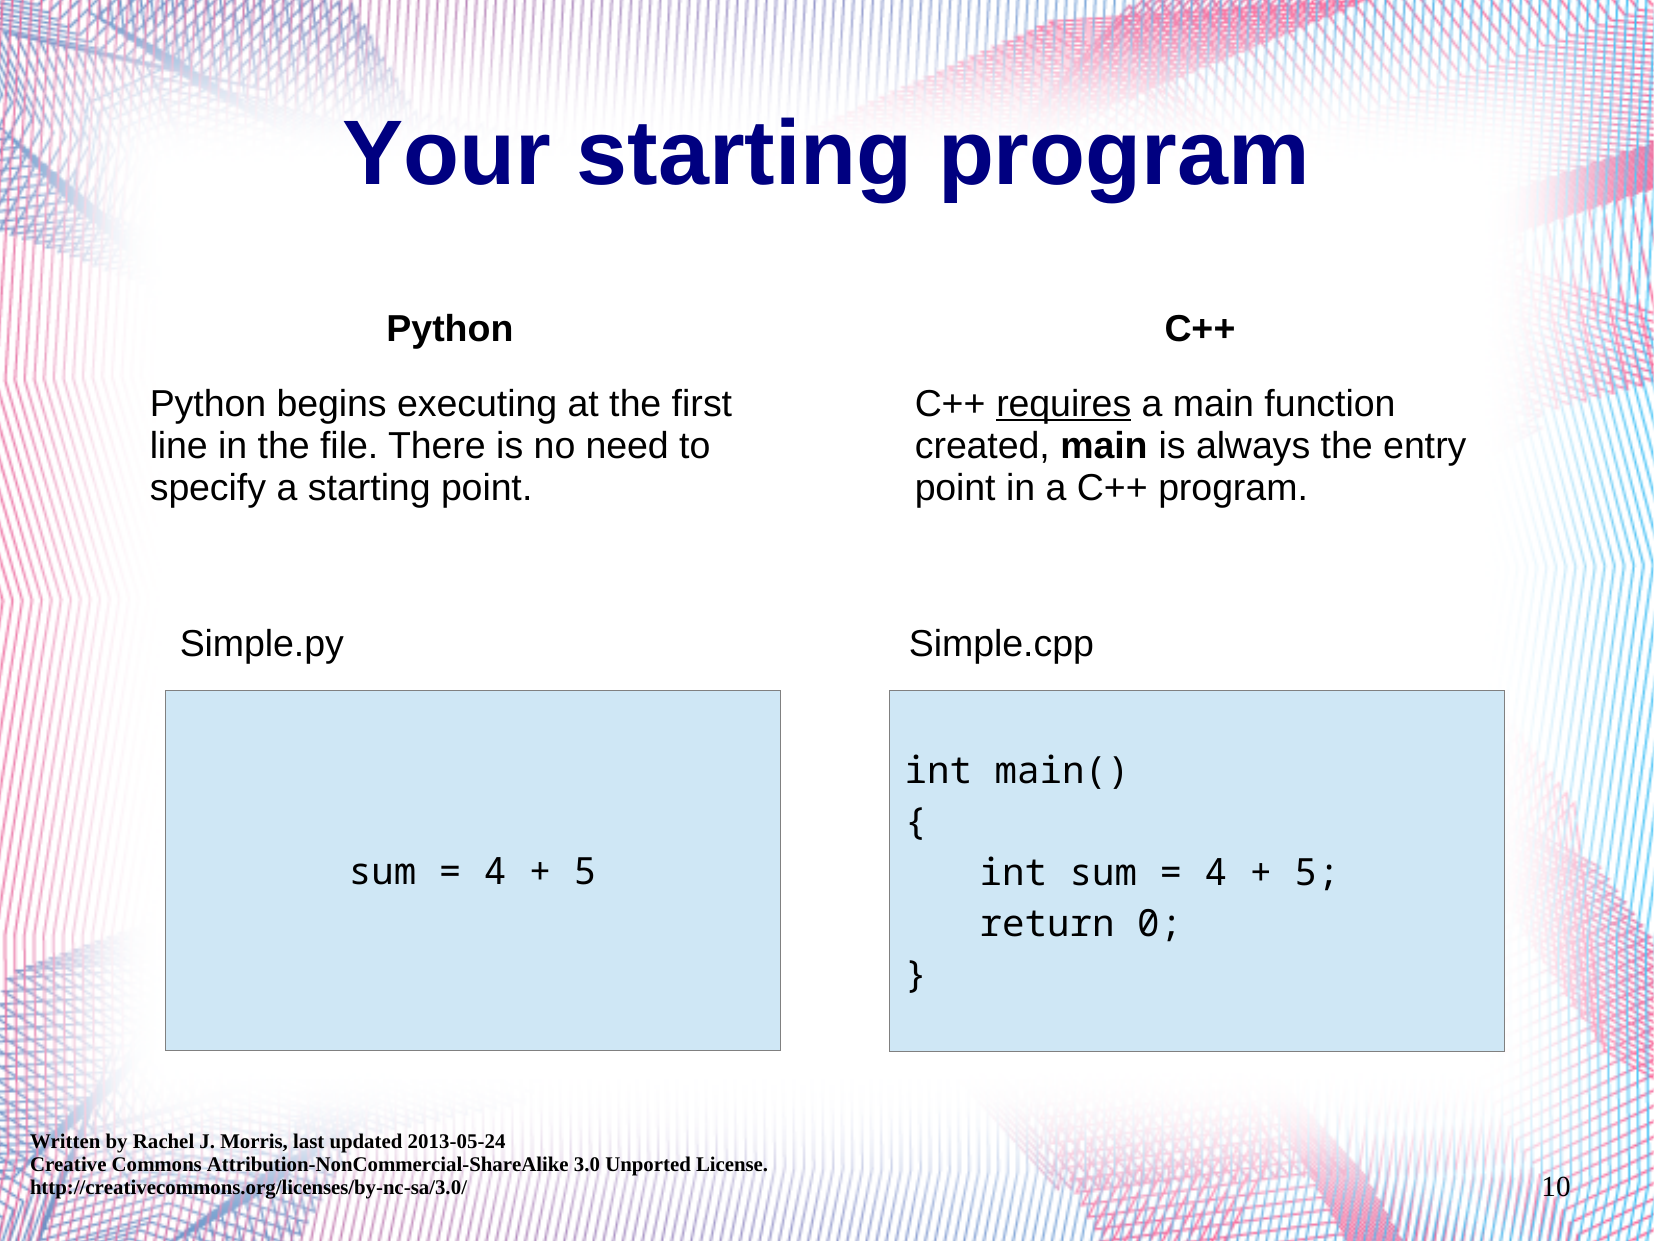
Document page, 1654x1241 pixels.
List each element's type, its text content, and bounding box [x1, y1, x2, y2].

text_box C++ requires a main function created, main is always the entry point in a C++ program. [900, 375, 1516, 517]
text_box Simple.py [165, 615, 781, 672]
text_box sum = 4 + 5 [165, 690, 781, 1051]
text_box Python [150, 300, 751, 357]
title Your starting program [82, 49, 1571, 257]
text_box int main() { int sum = 4 + 5; return 0; } [889, 690, 1505, 1052]
picture [0, 0, 1654, 1241]
text_box Simple.cpp [894, 615, 1510, 672]
text_box C++ [900, 300, 1501, 357]
text_box Python begins executing at the first line in the file. There is no need to specify a starting point. [135, 375, 751, 516]
